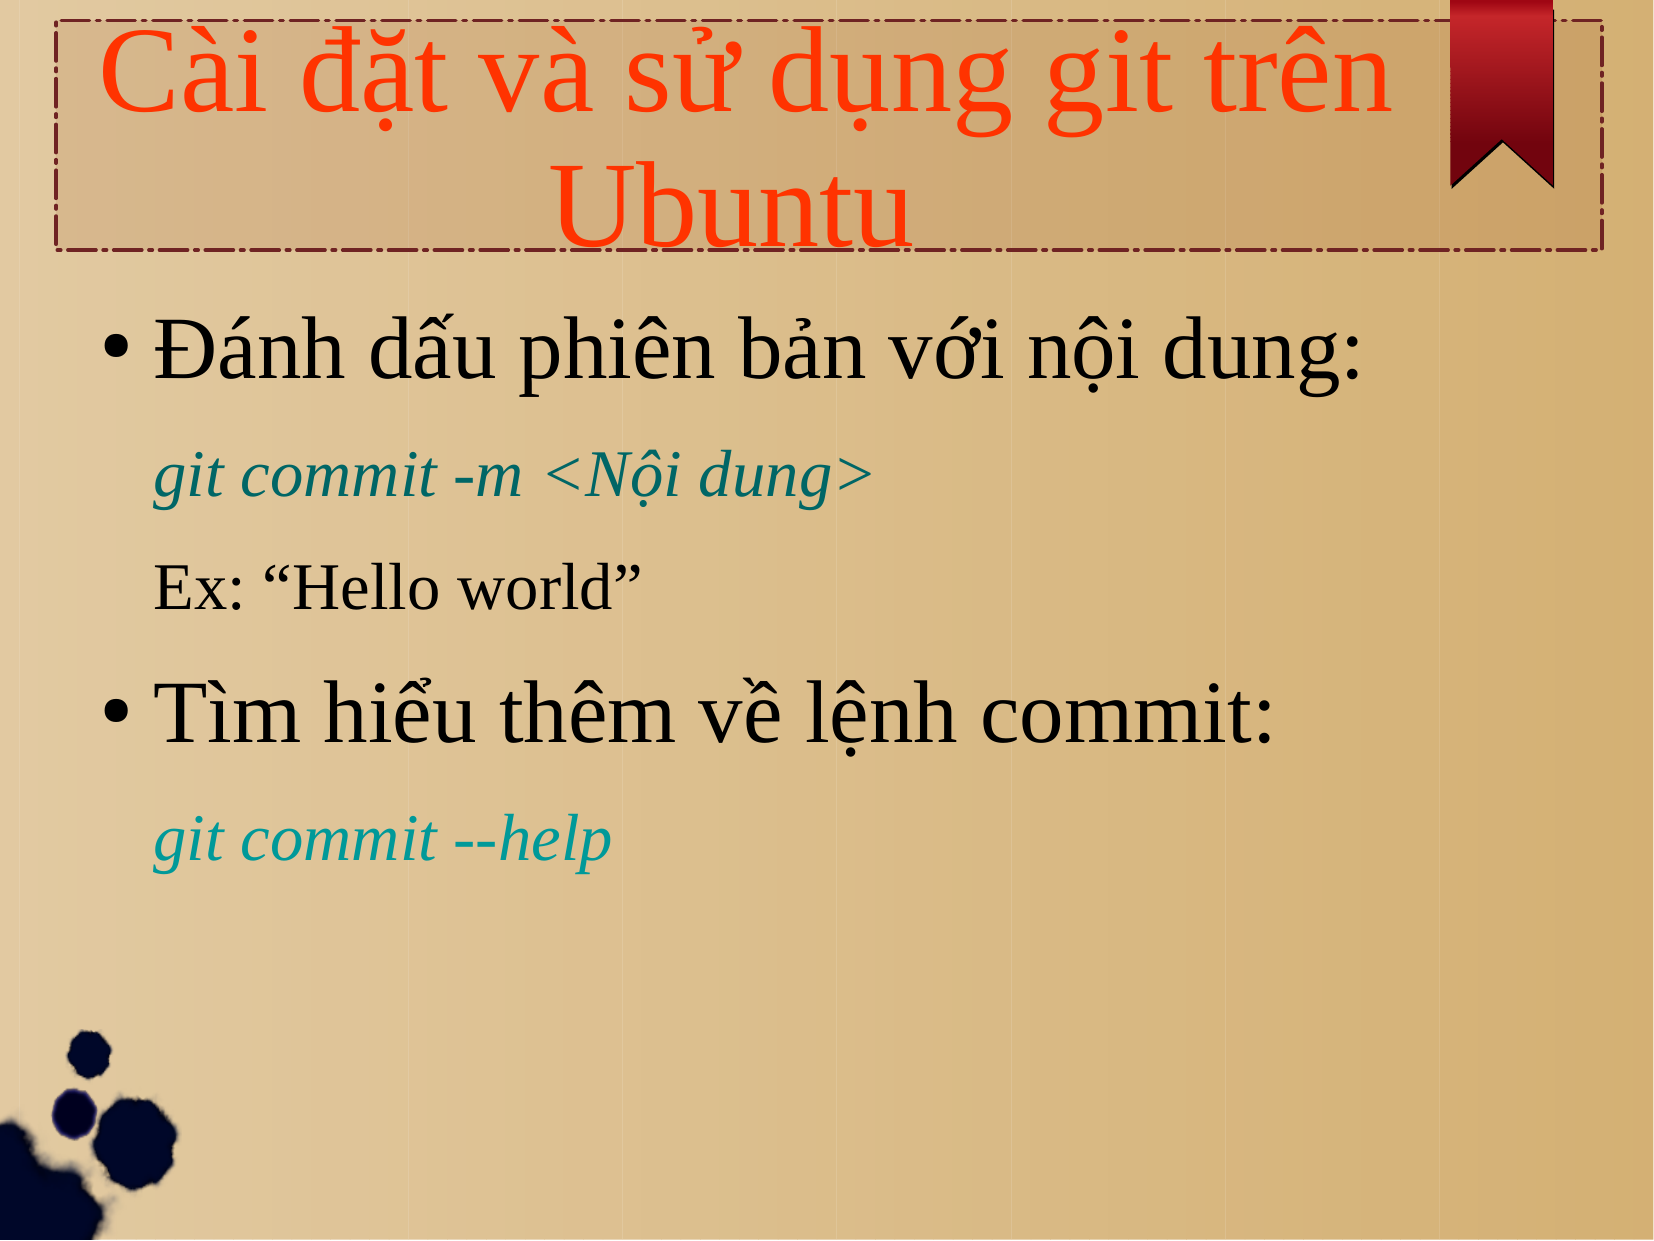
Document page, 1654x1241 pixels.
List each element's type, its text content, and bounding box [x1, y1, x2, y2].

list Đánh dấu phiên bản với nội dung: git commit -m <Nội dung> Ex: “Hello world” Tìm hiểu thêm về lệnh commit: git commit --help [82, 299, 1571, 1019]
title Cài đặt và sử dụng git trên Ubuntu [82, 2, 1412, 274]
